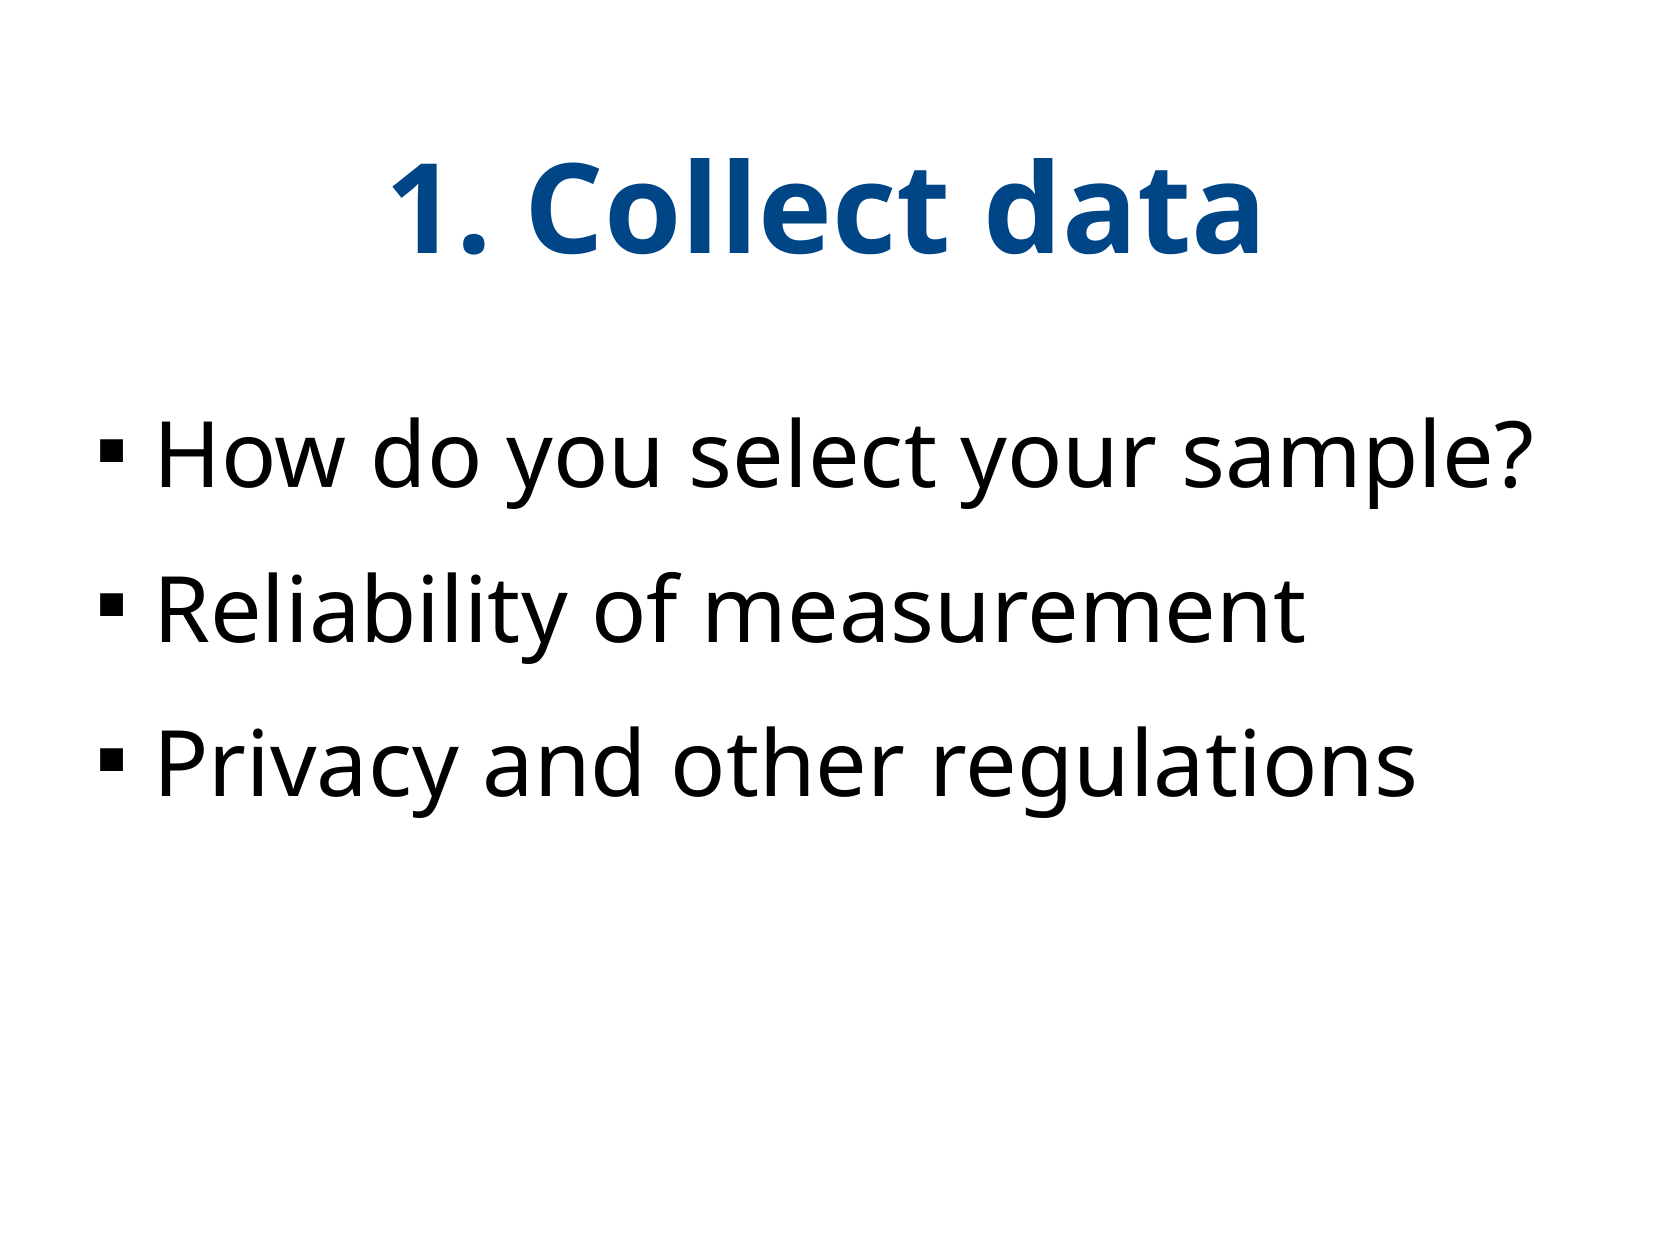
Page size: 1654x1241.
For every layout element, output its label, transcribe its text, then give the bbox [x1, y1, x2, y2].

title 1. Collect data [82, 49, 1571, 360]
list How do you select your sample? Reliability of measurement Privacy and other regulations [82, 389, 1538, 1110]
